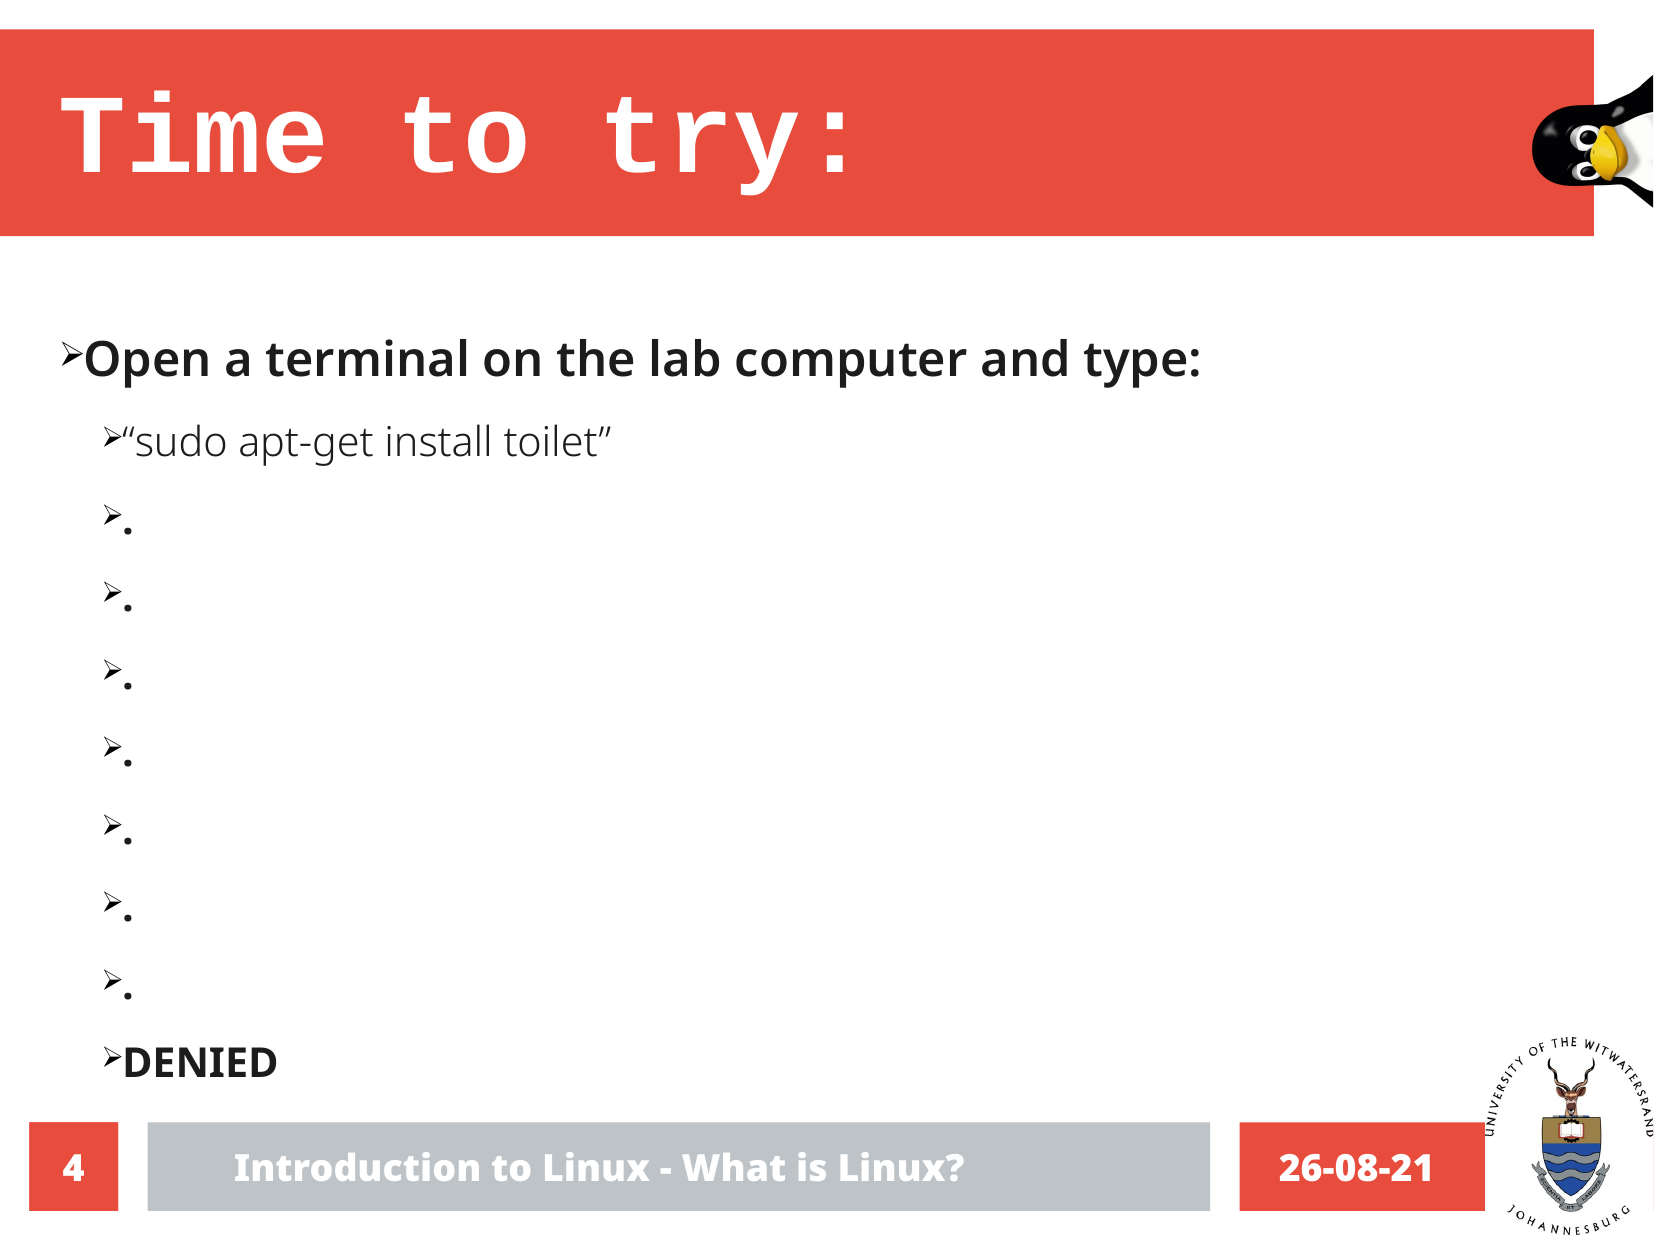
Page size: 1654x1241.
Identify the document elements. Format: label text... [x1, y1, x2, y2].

list Open a terminal on the lab computer and type: “sudo apt-get install toilet” . . . . . . . DENIED [58, 324, 1565, 1093]
picture [1485, 1037, 1654, 1235]
picture [1515, 24, 1654, 276]
title Time to try: [58, 59, 1594, 207]
